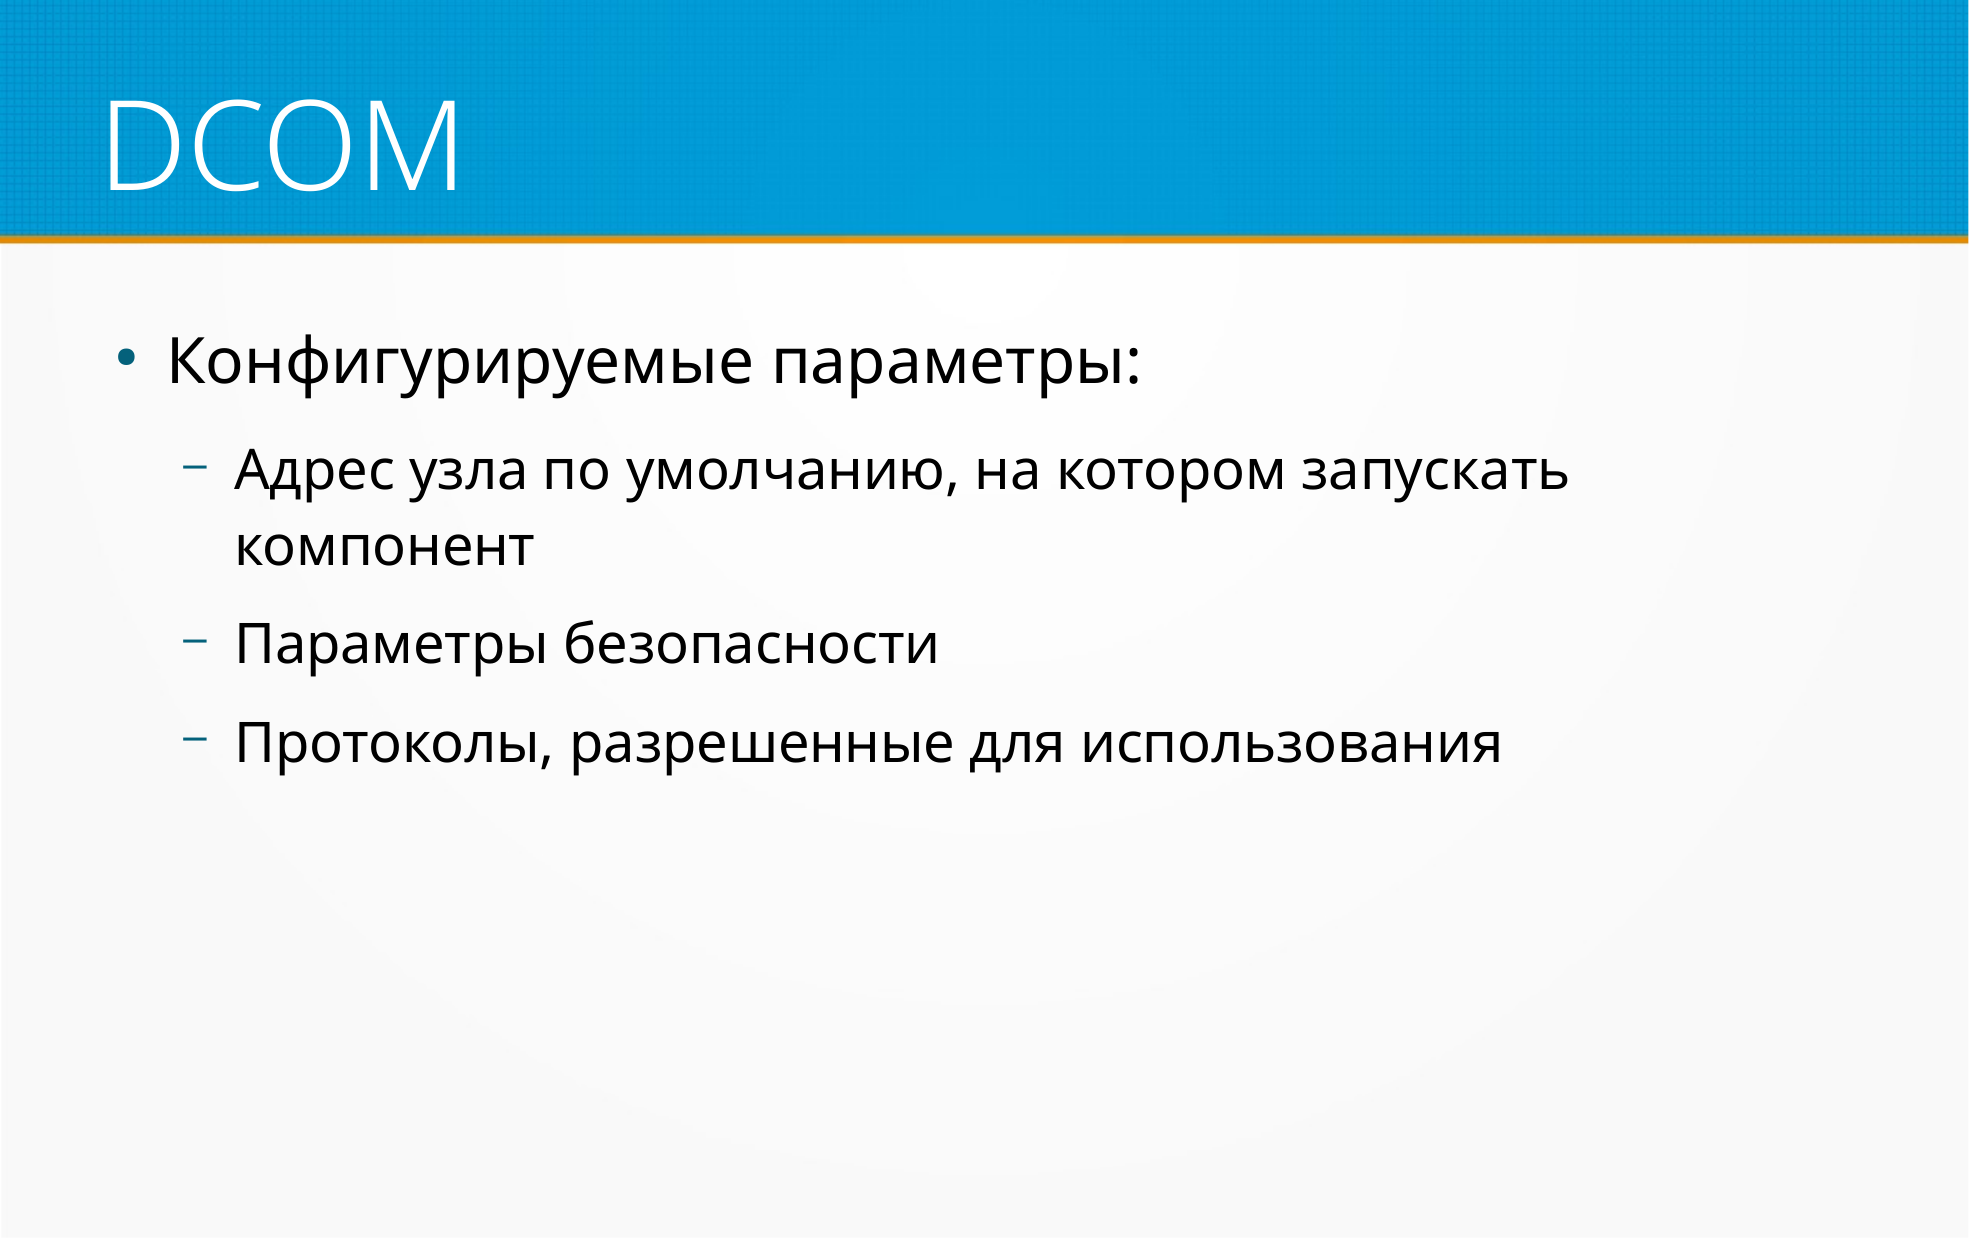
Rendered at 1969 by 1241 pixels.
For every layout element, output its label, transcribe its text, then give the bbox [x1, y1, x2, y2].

list Конфигурируемые параметры: Адрес узла по умолчанию, на котором запускать компонент Параметры безопасности Протоколы, разрешенные для использования [98, 315, 1861, 780]
picture [0, 233, 1969, 1241]
title DCOM [98, 19, 1870, 227]
